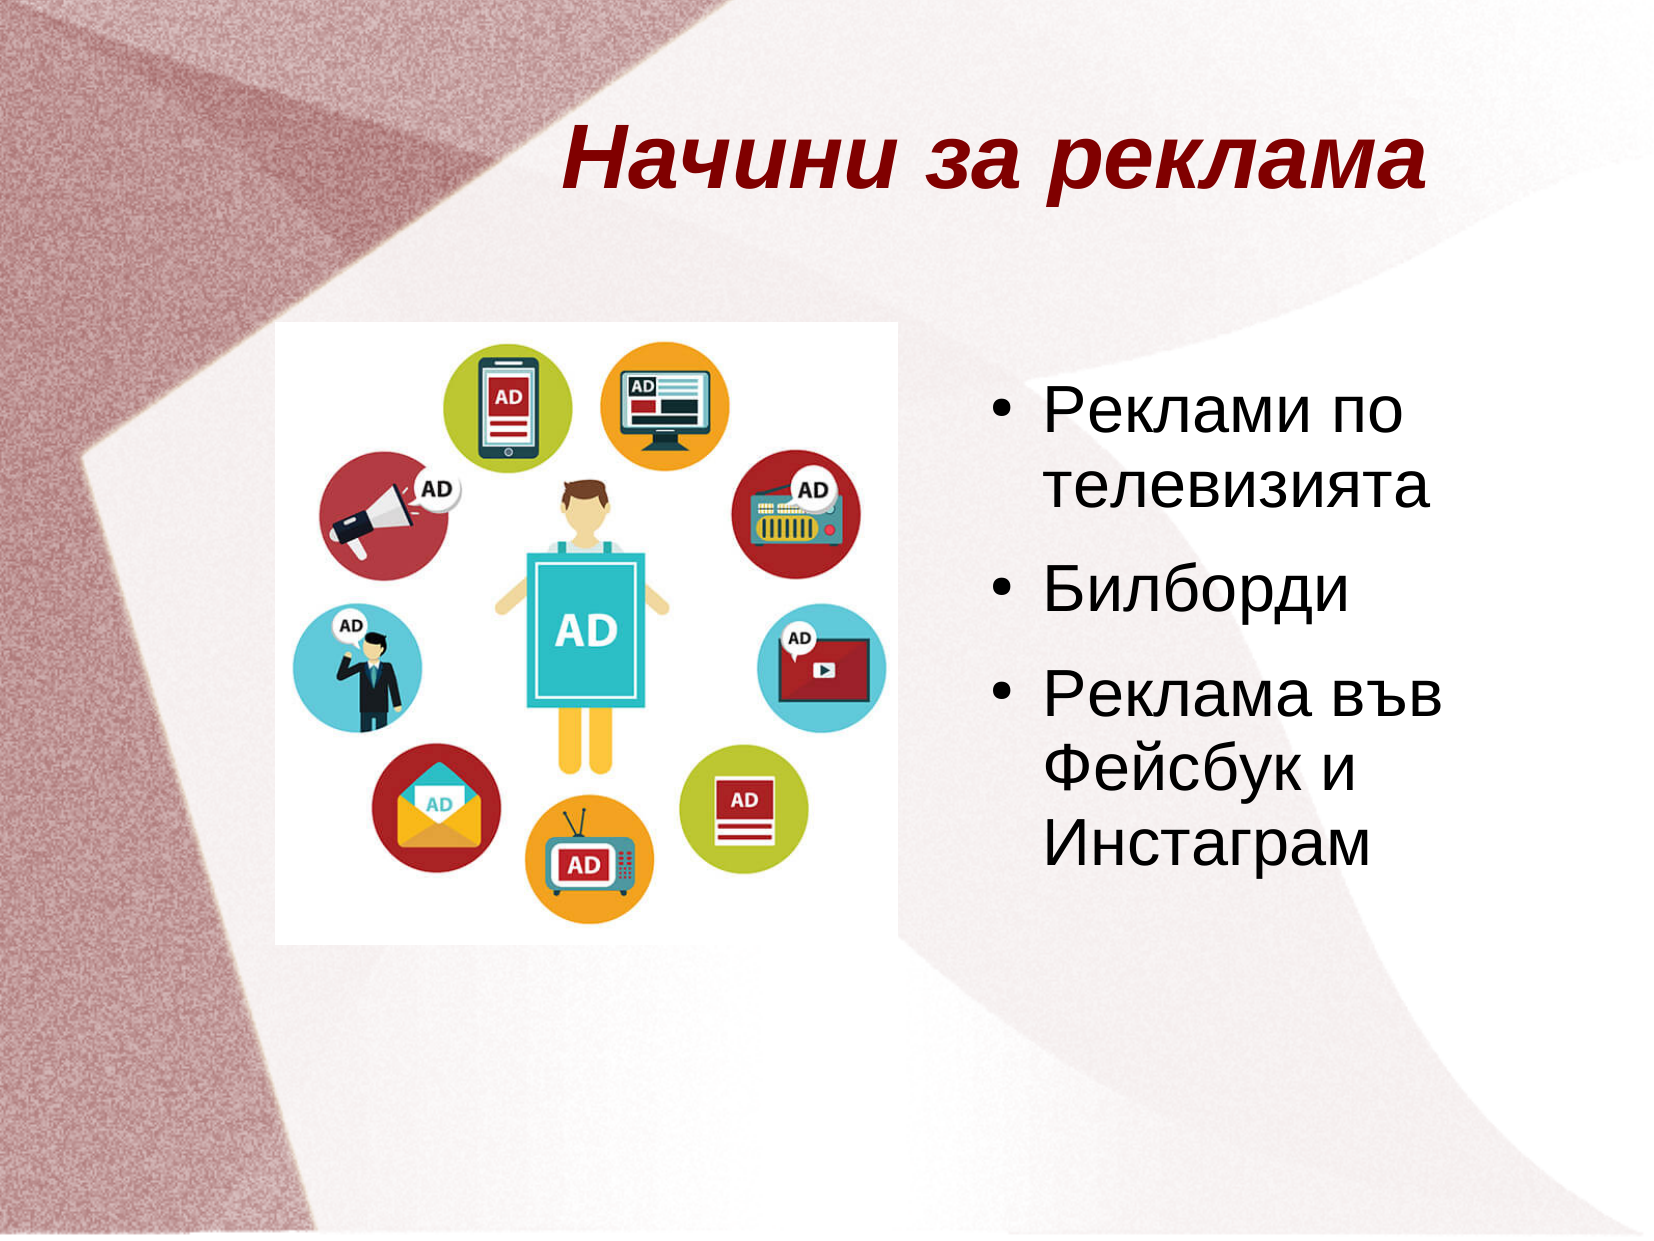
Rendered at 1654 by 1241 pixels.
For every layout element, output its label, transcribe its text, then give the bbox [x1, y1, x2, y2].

title Начини за реклама [419, 52, 1430, 260]
list Реклами по телевизията Билборди Реклама във Фейсбук и Инстаграм [972, 267, 1595, 910]
picture [0, 0, 1654, 1241]
